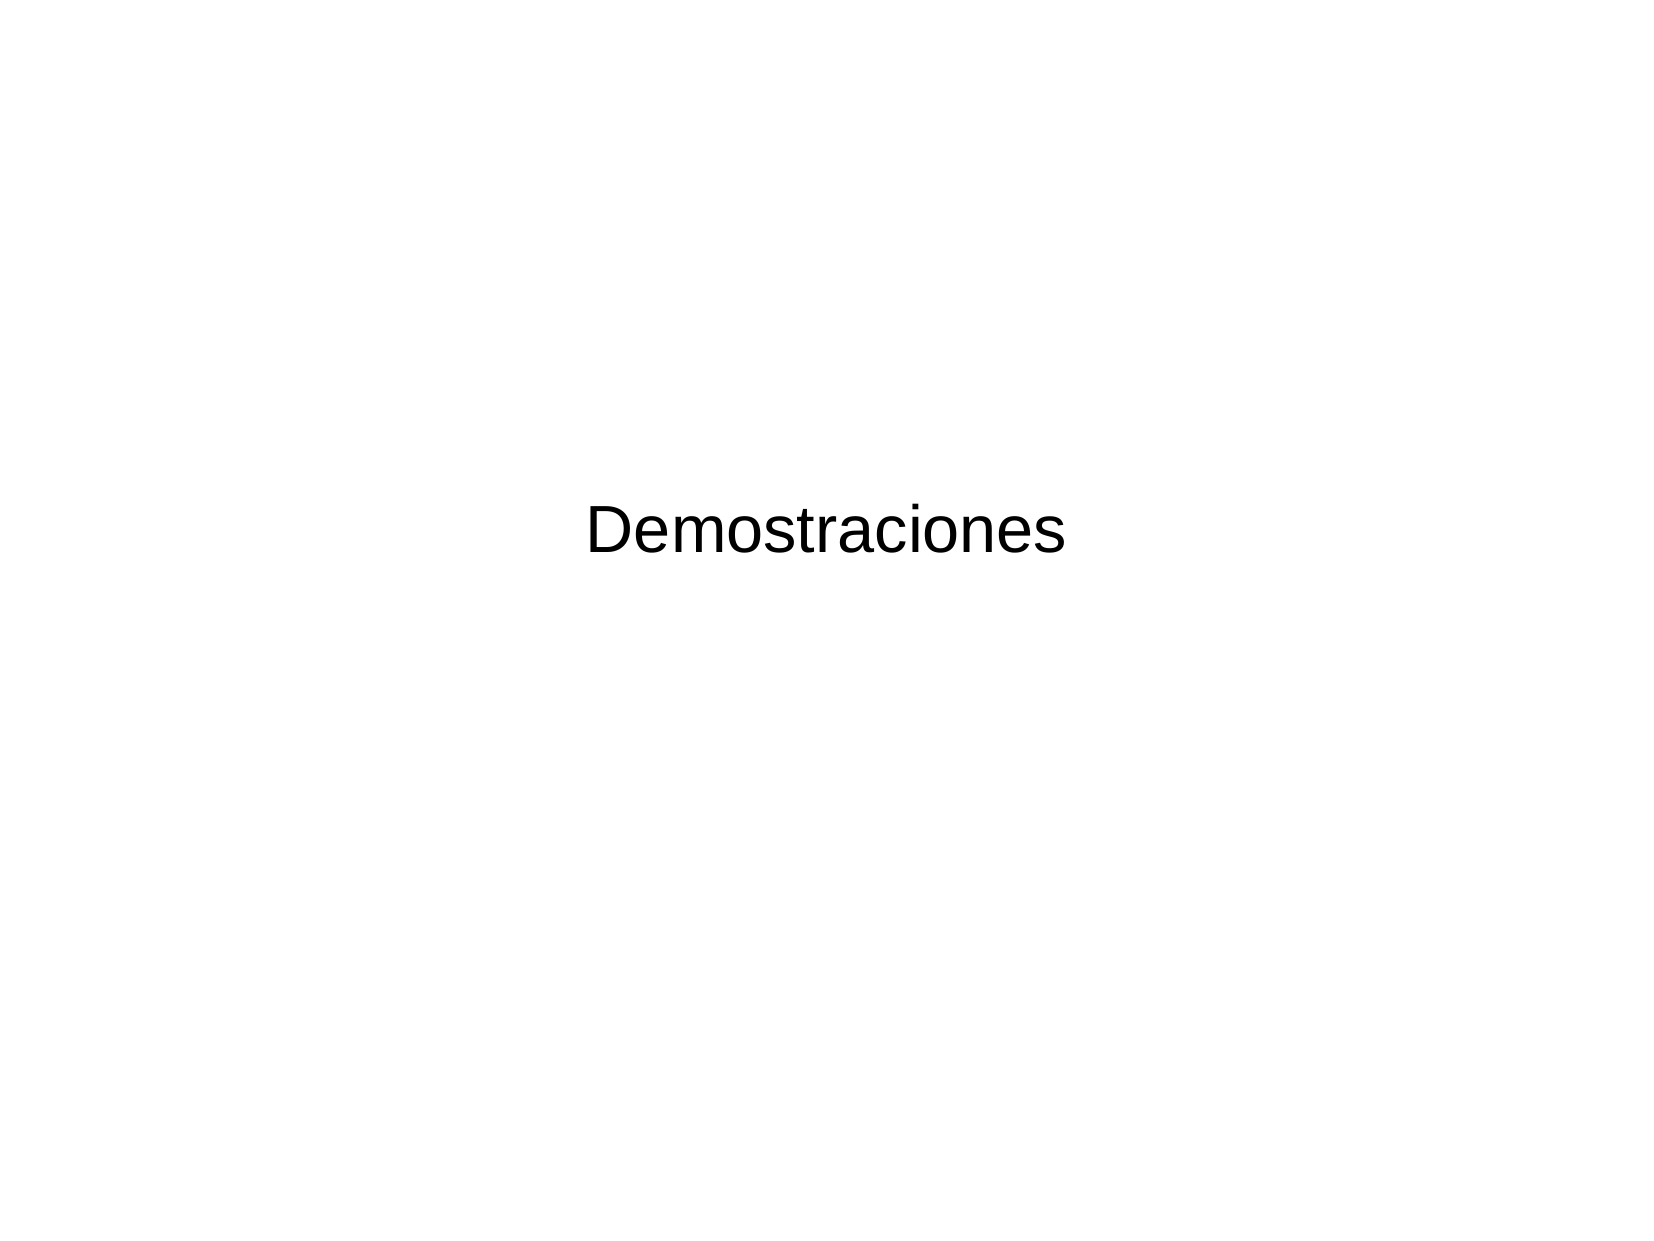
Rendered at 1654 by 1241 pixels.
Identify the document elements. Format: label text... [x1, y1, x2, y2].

subtitle Demostraciones [82, 49, 1571, 1010]
